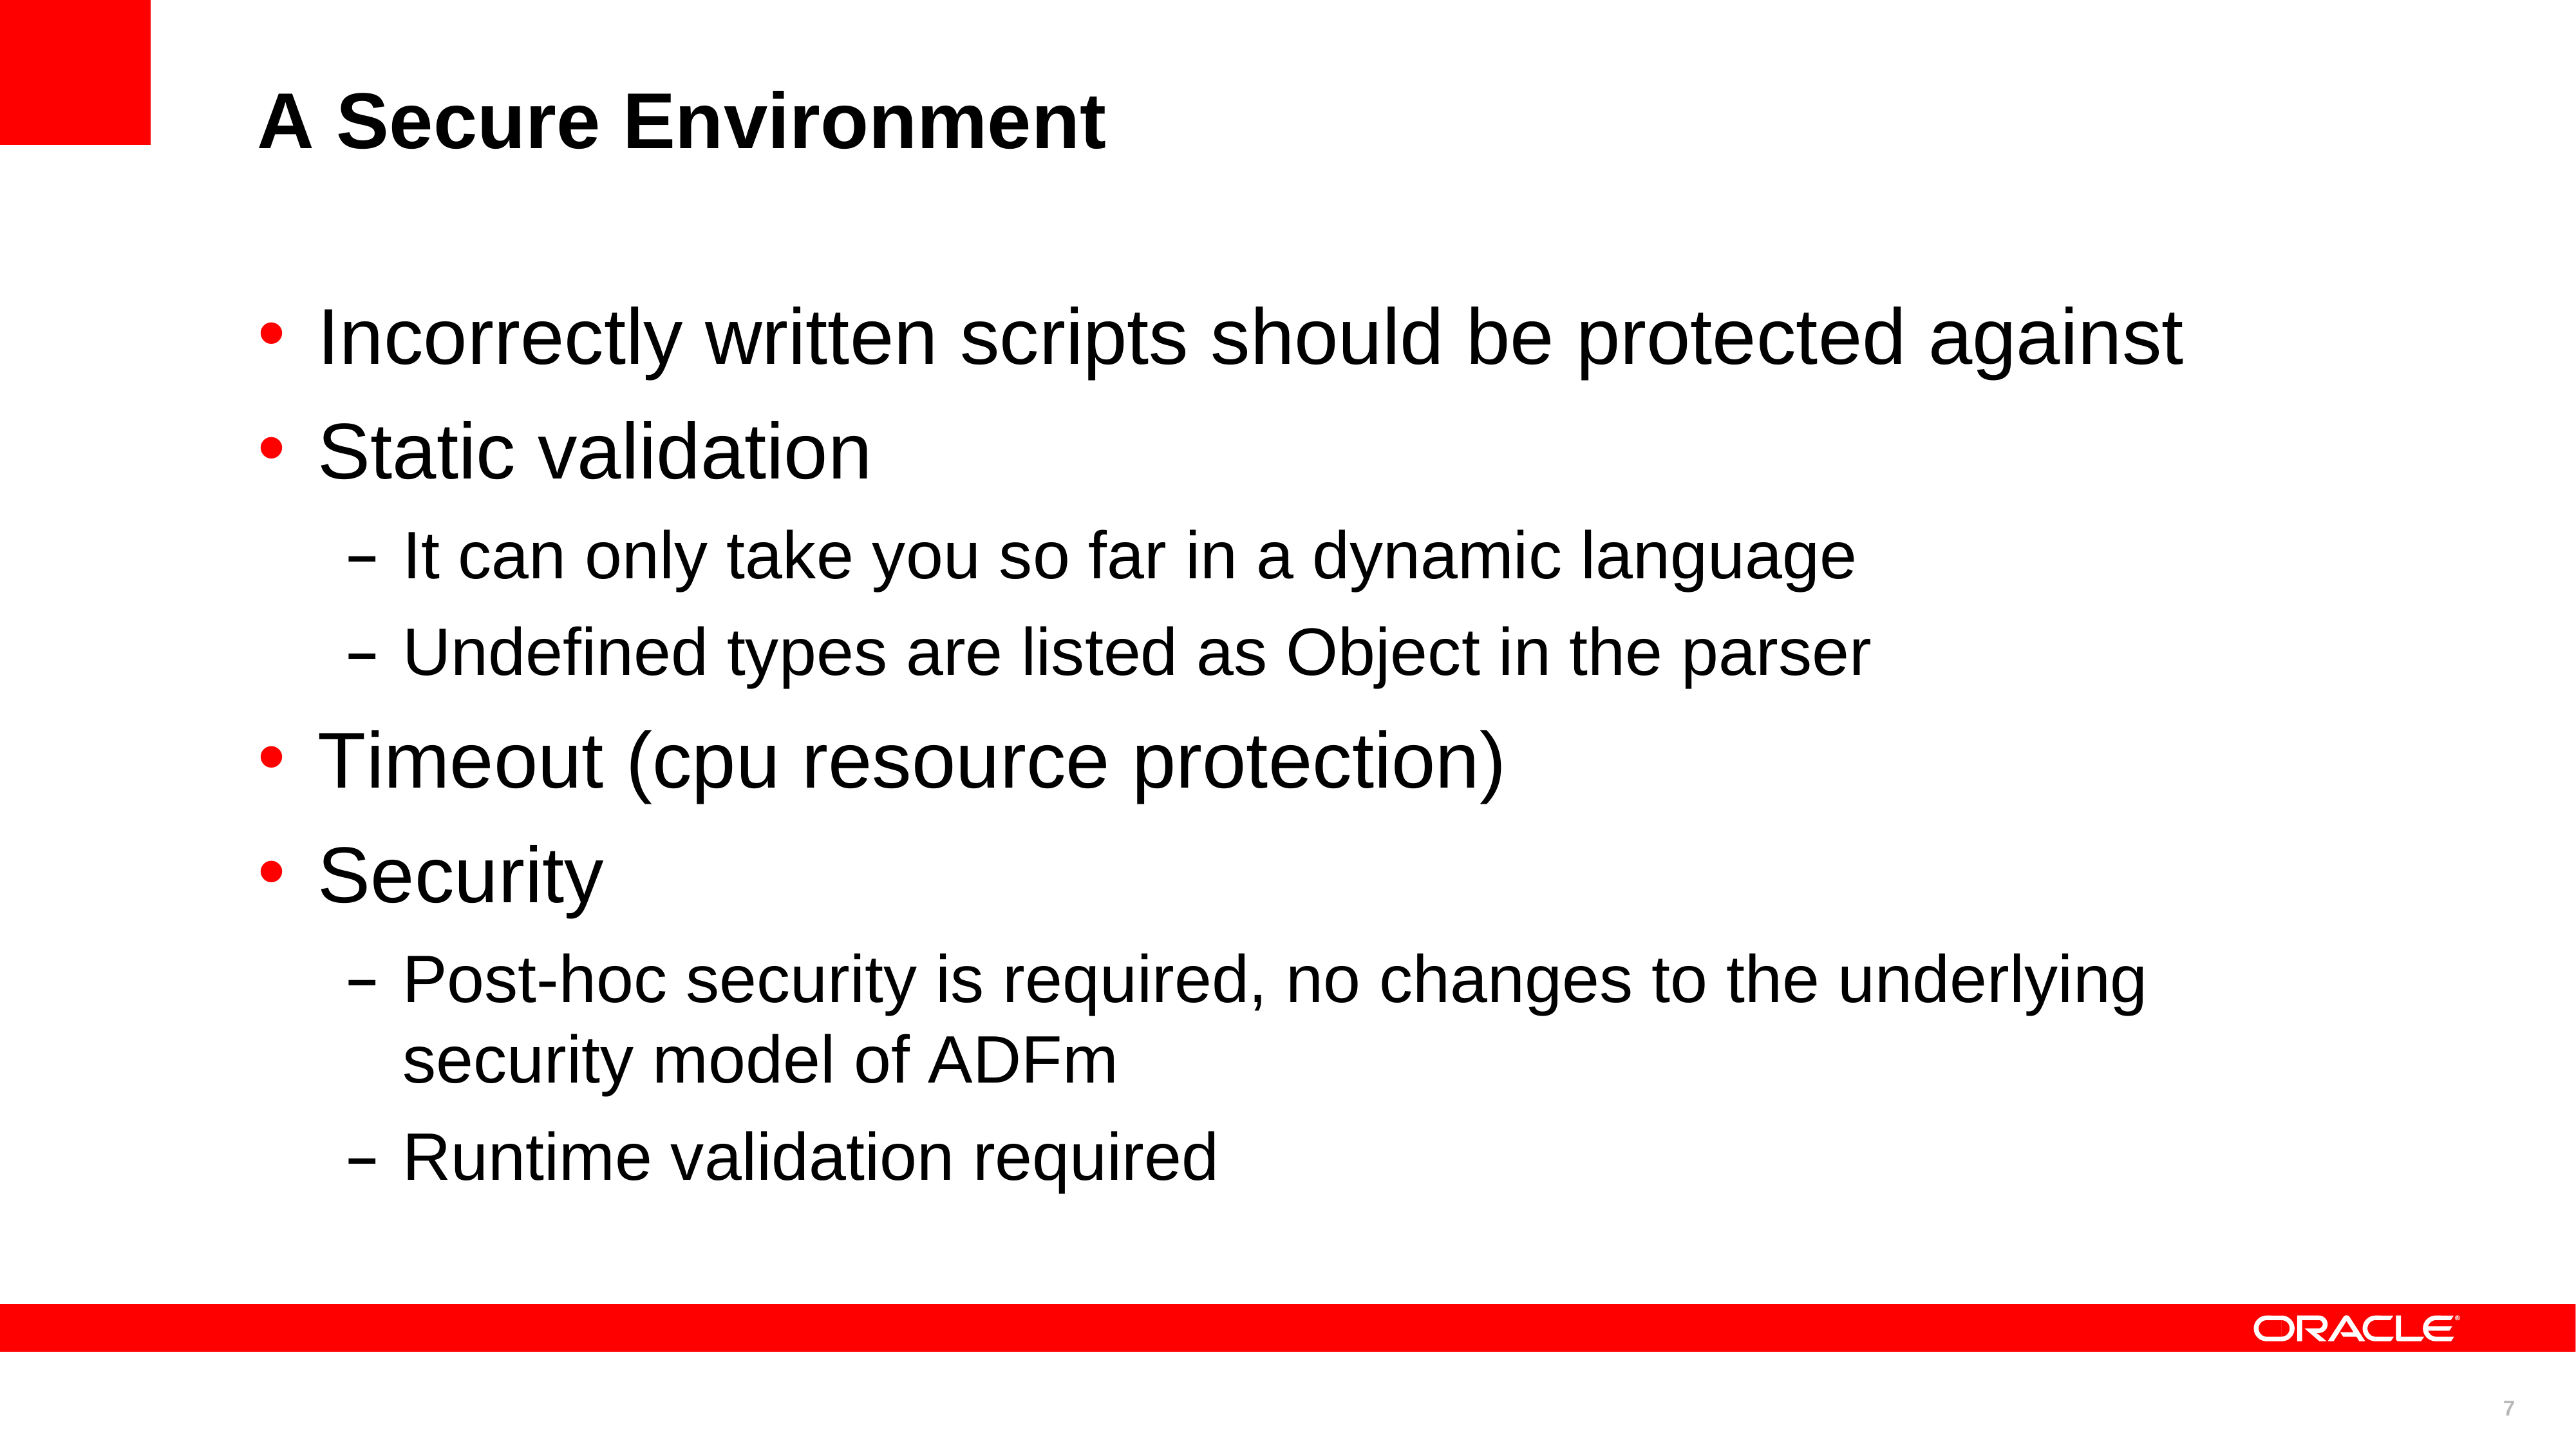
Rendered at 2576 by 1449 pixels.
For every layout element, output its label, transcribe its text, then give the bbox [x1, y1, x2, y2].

picture [0, 0, 151, 145]
picture [0, 1304, 2576, 1352]
title A Secure Environment [257, 69, 2318, 251]
list Incorrectly written scripts should be protected against Static validation It can only take you so far in a dynamic language Undefined types are listed as Object in the parser Timeout (cpu resource protection) Security Post-hoc security is required, no changes to the underlying security model of ADFm Runtime validation required [258, 285, 2318, 1202]
